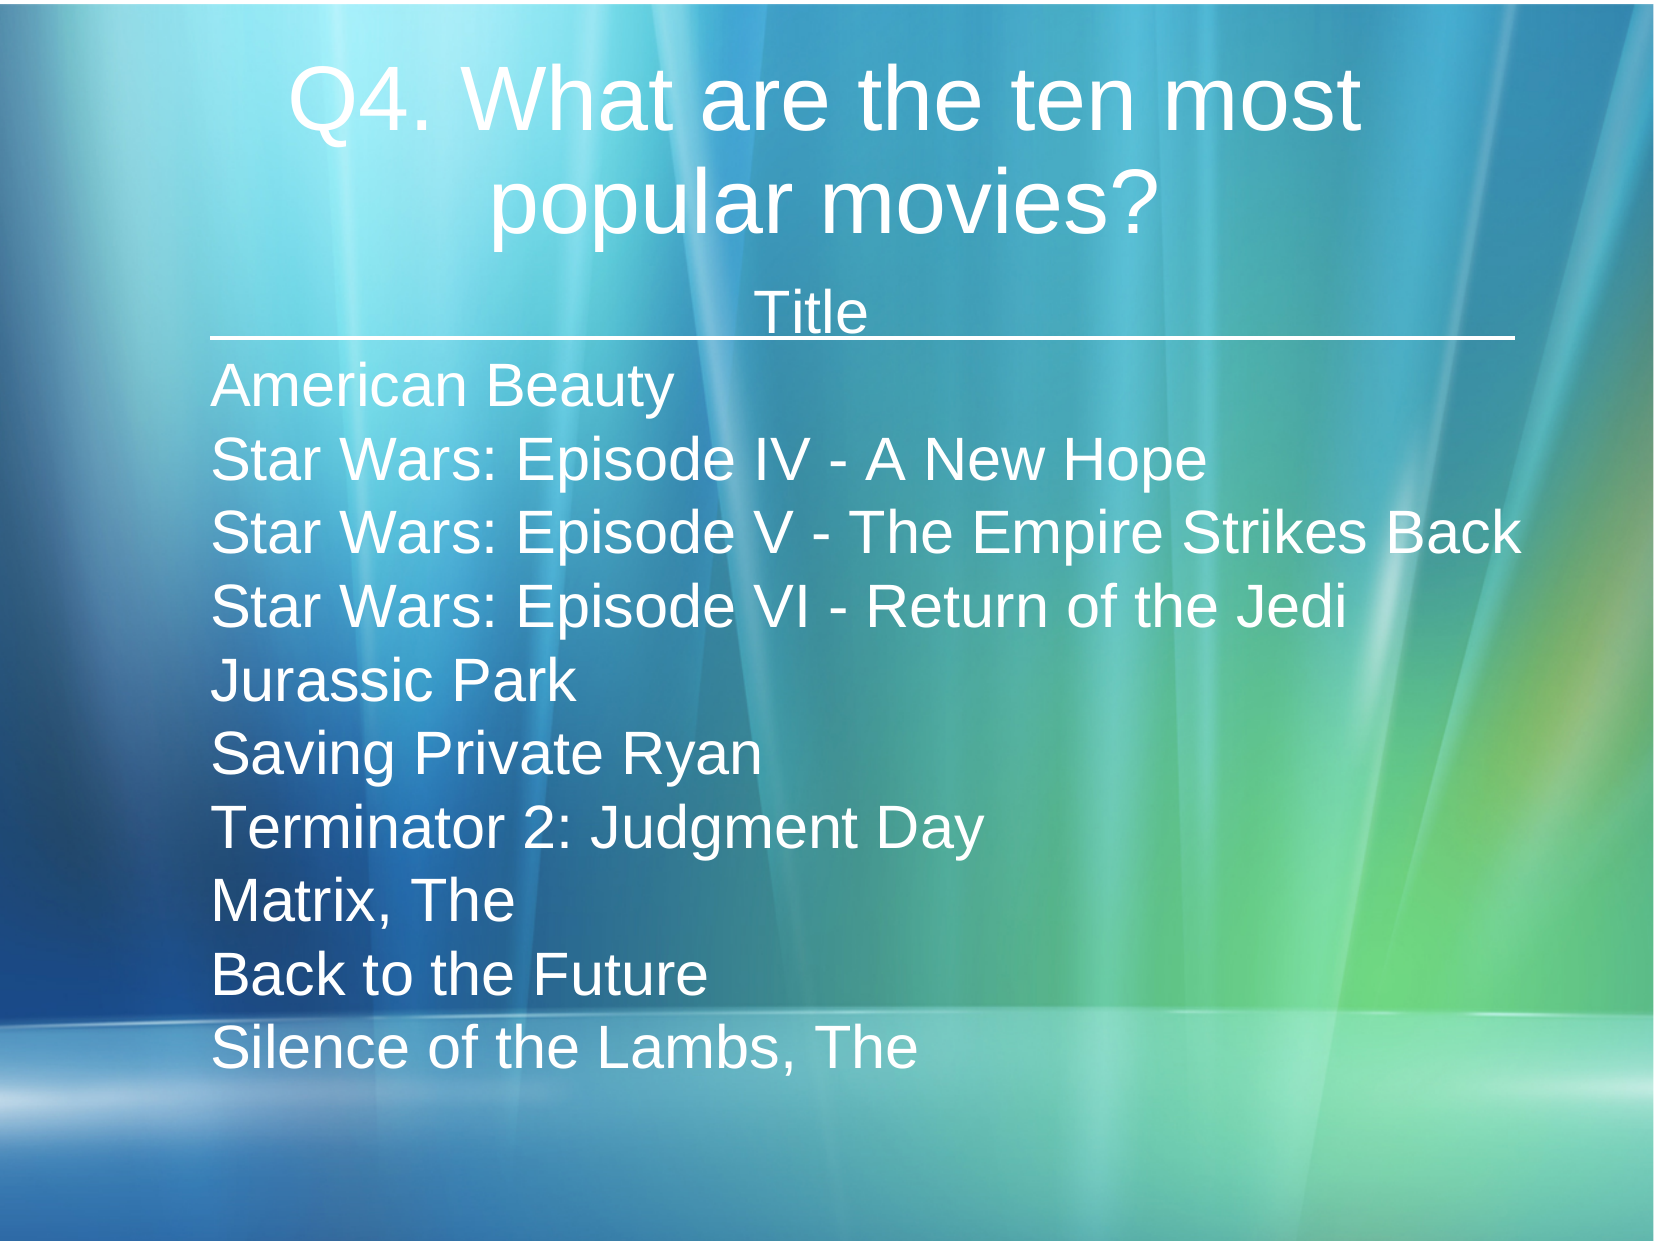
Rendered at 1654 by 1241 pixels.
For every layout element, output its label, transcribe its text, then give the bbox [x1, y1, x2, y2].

picture [0, 4, 1654, 1241]
title Q4. What are the ten most popular movies? [82, 45, 1568, 258]
list Title American Beauty Star Wars: Episode IV - A New Hope Star Wars: Episode V - The Empire Strikes Back Star Wars: Episode VI - Return of the Jedi Jurassic Park Saving Private Ryan Terminator 2: Judgment Day Matrix, The Back to the Future Silence of the Lambs, The [210, 267, 1535, 1148]
